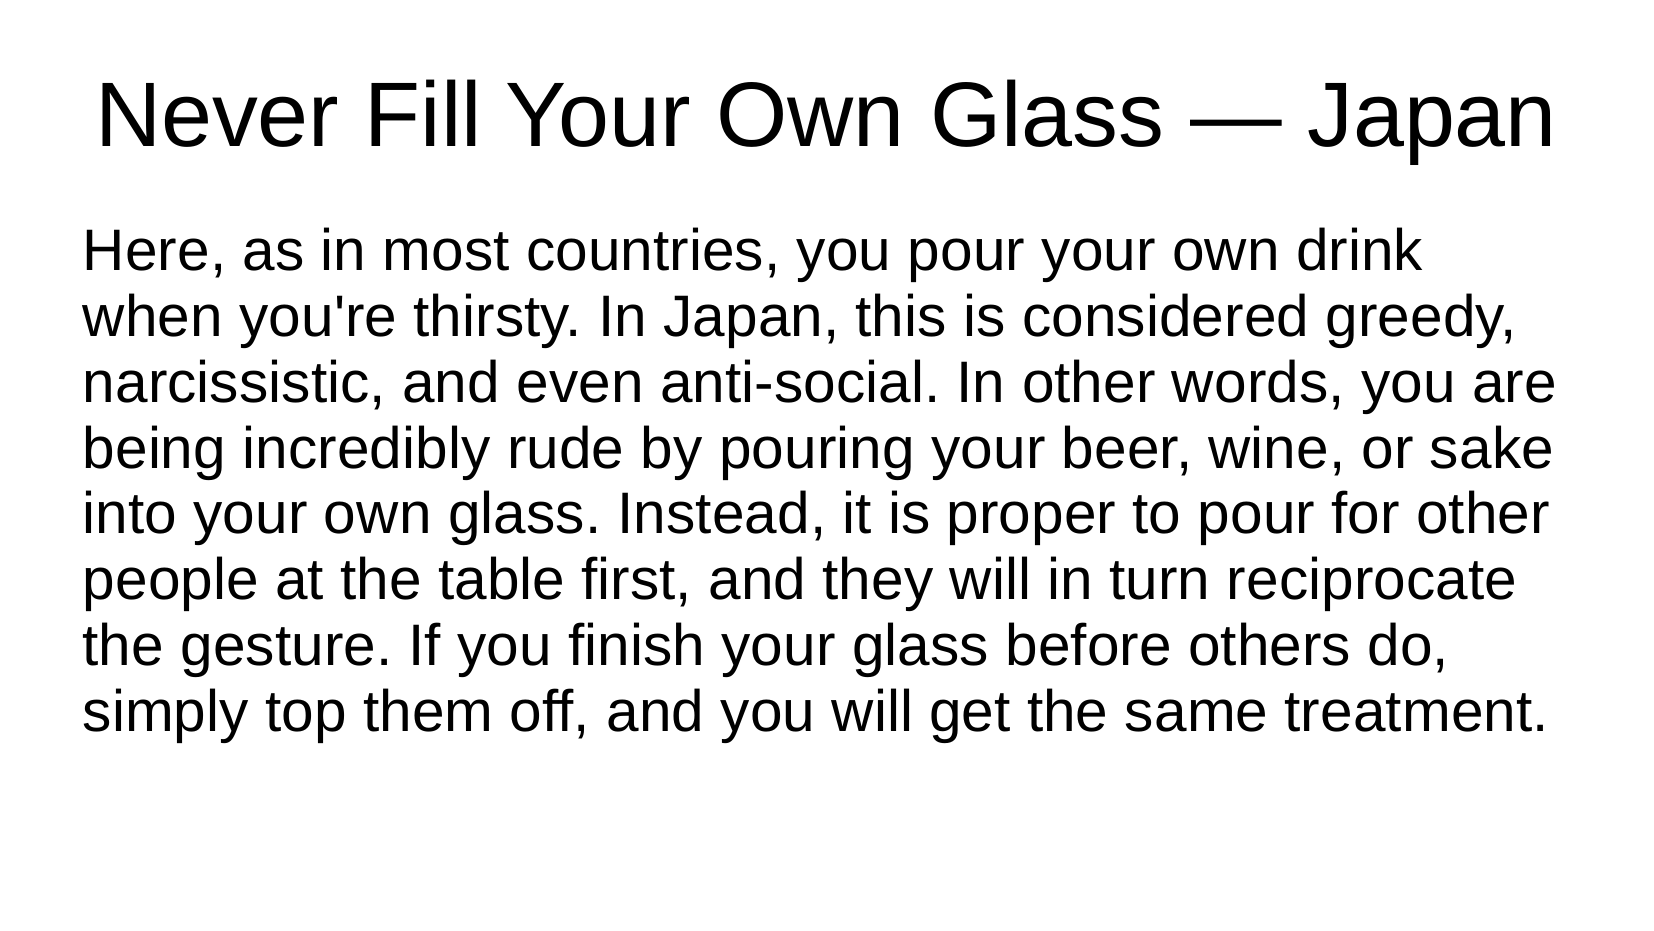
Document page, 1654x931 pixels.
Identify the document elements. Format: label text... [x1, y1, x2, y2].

list Here, as in most countries, you pour your own drink when you're thirsty. In Japan, this is considered greedy, narcissistic, and even anti-social. In other words, you are being incredibly rude by pouring your beer, wine, or sake into your own glass. Instead, it is proper to pour for other people at the table first, and they will in turn reciprocate the gesture. If you finish your glass before others do, simply top them off, and you will get the same treatment. [82, 217, 1571, 758]
title Never Fill Your Own Glass — Japan [82, 37, 1571, 193]
